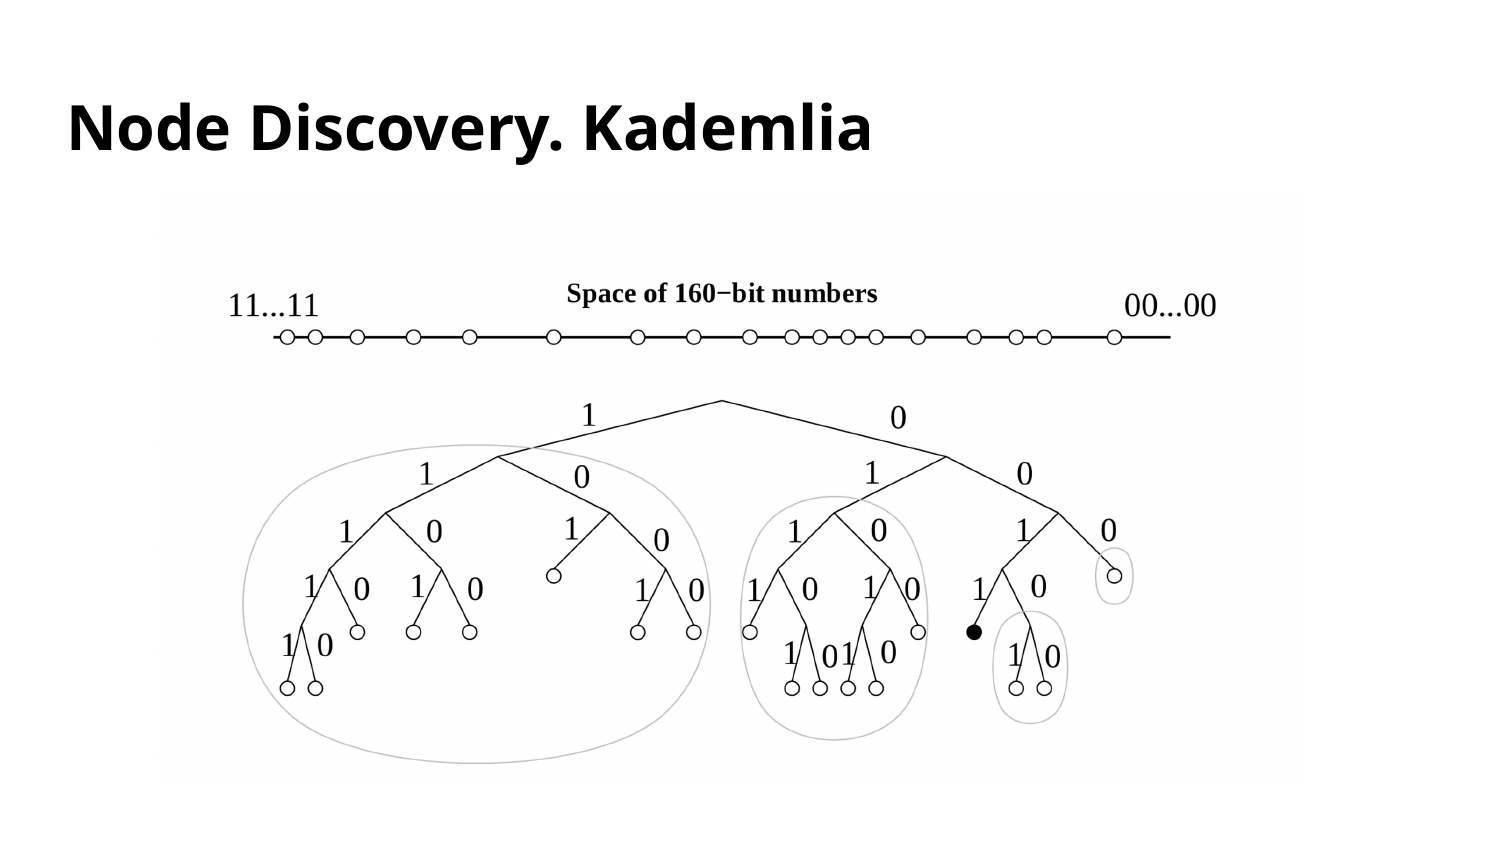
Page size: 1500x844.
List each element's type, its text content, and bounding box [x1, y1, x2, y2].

picture [155, 188, 1302, 782]
title Node Discovery. Kademlia [51, 72, 1449, 176]
